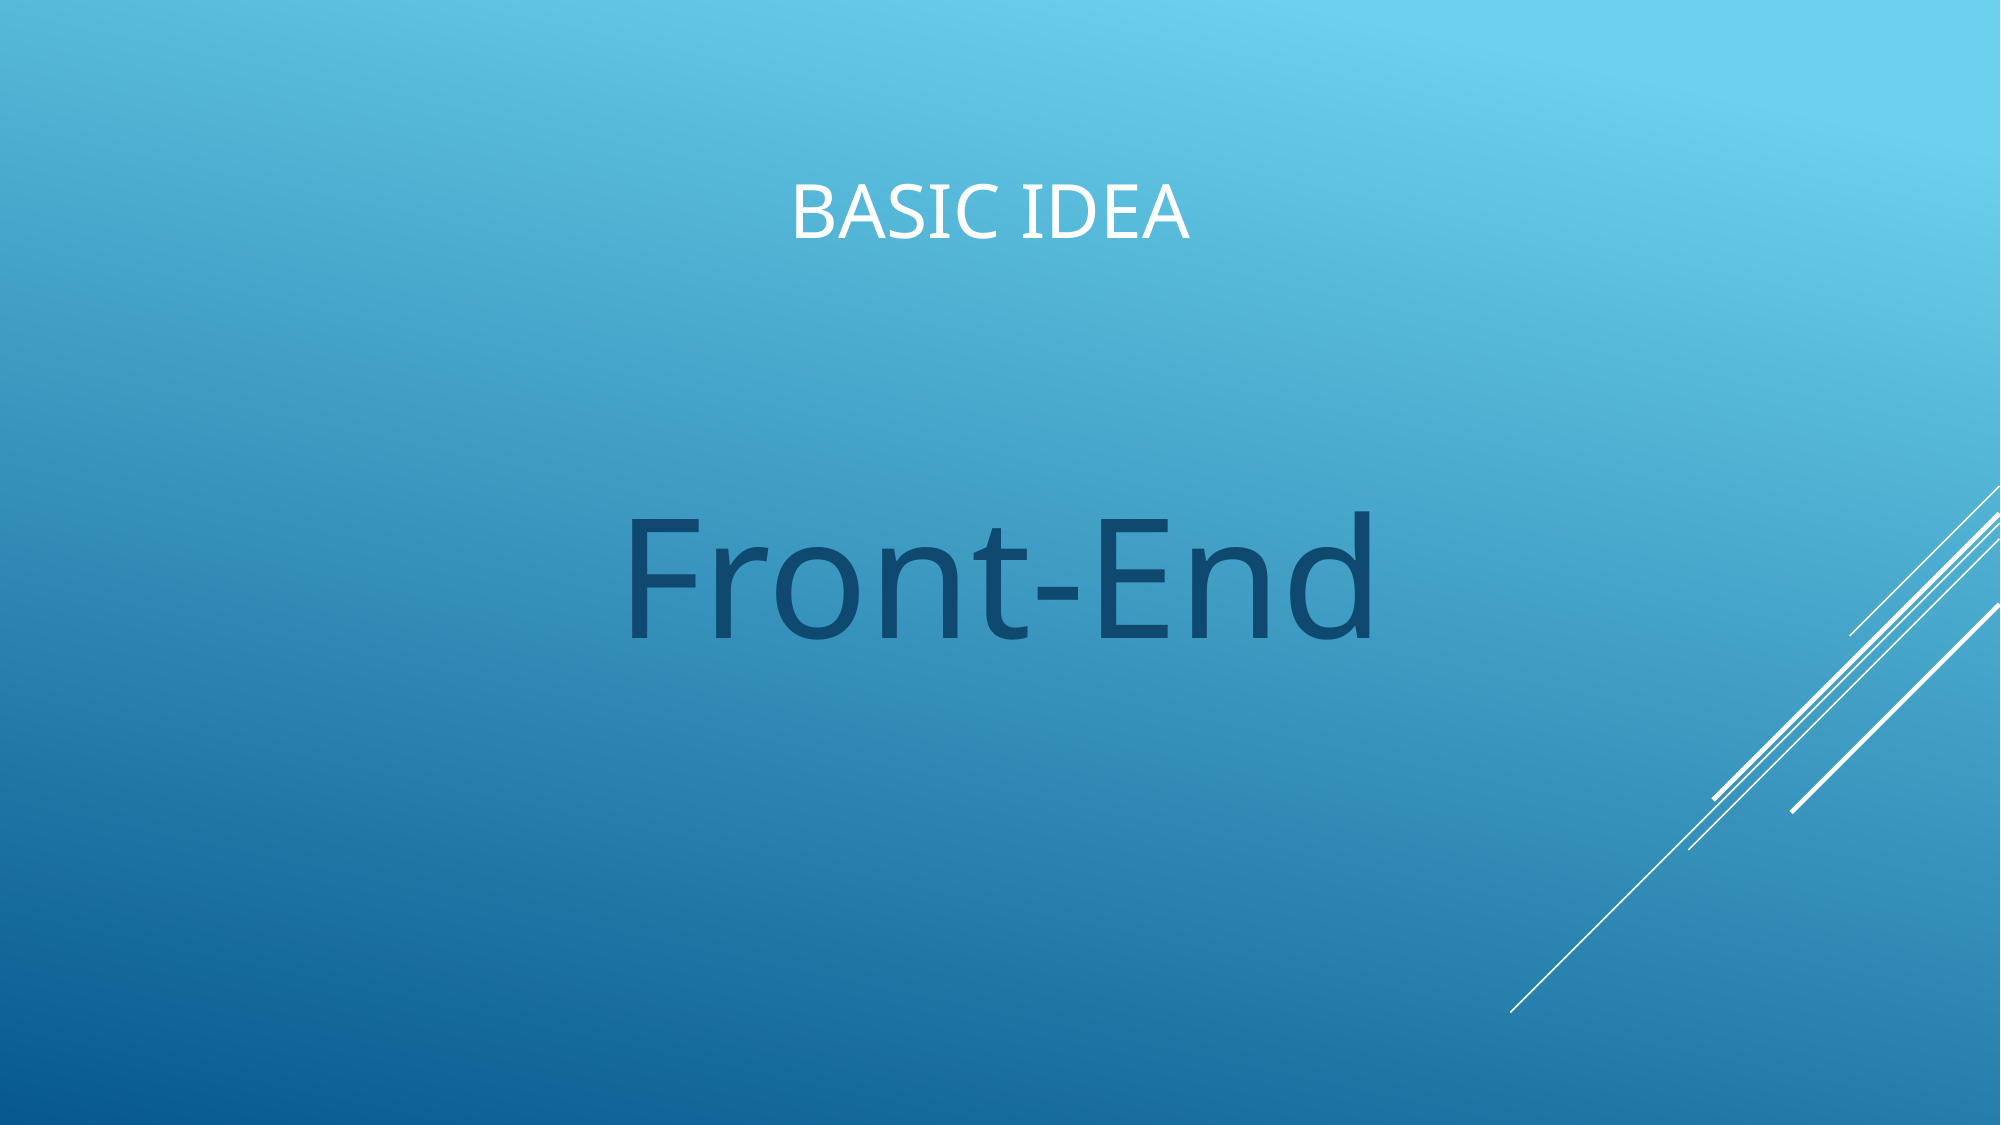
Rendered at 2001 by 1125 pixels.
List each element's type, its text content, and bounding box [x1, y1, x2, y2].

list Front-End [575, 332, 1426, 883]
title Basic Idea [300, 85, 1701, 333]
